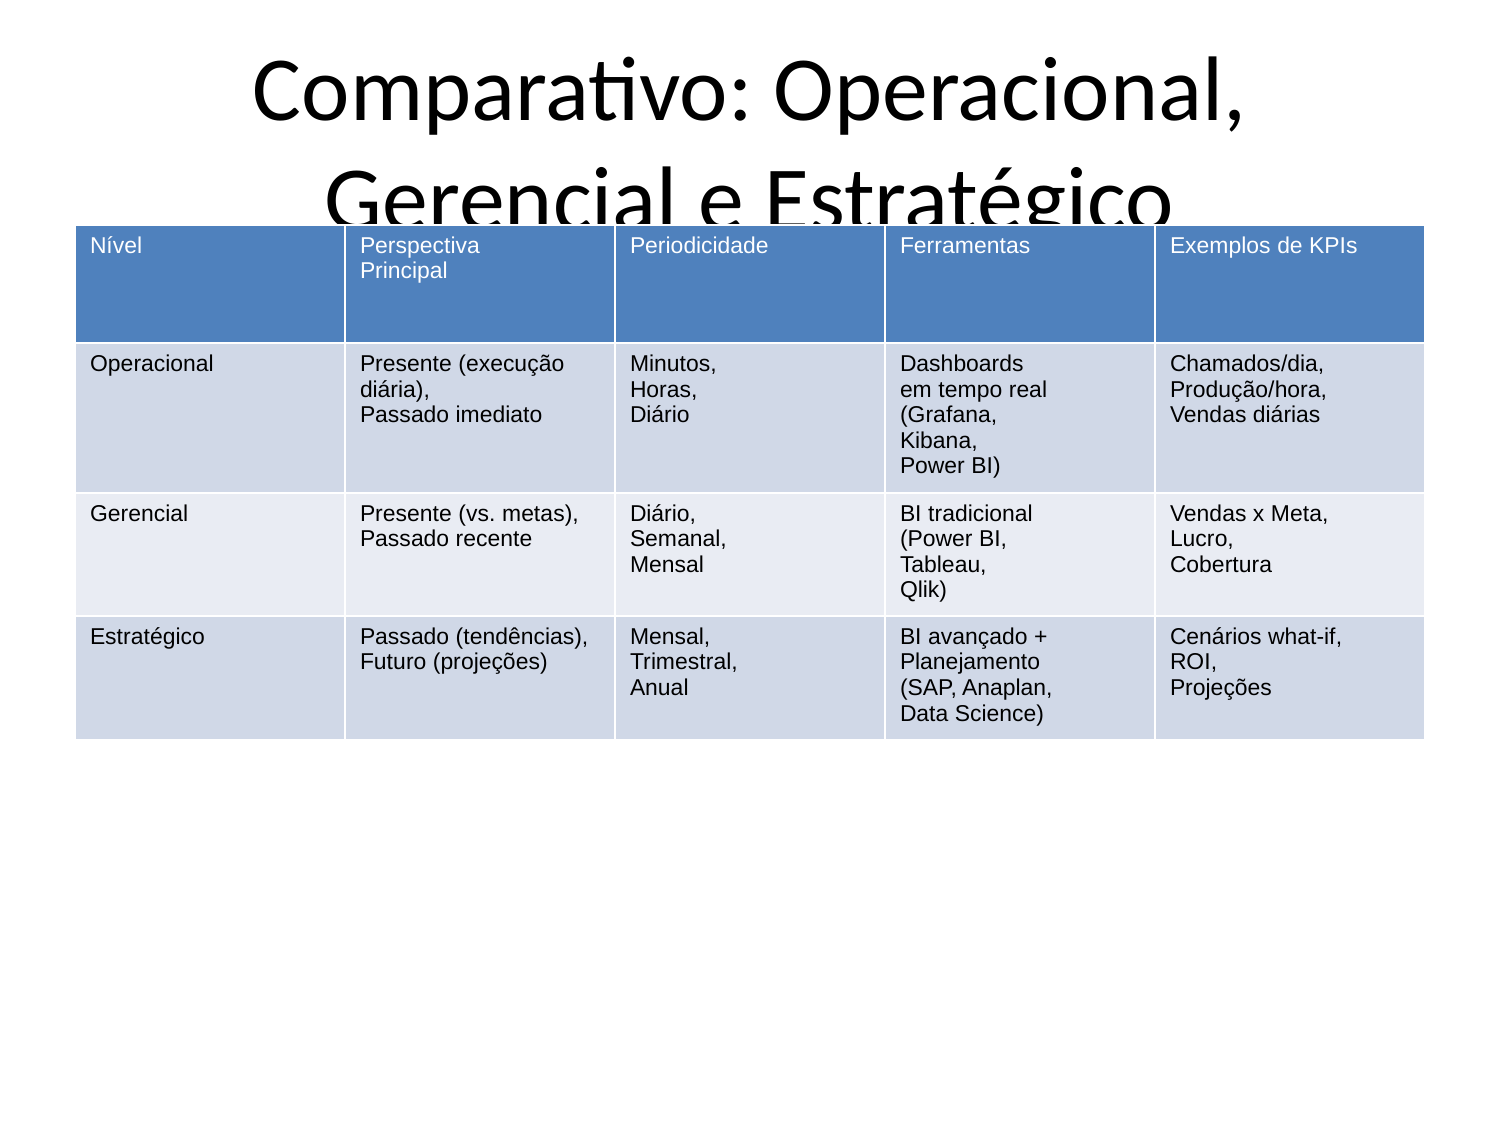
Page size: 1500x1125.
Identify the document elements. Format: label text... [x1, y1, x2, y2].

table_cell Dashboards em tempo real (Grafana, Kibana, Power BI) [886, 344, 1154, 492]
table_cell Operacional [76, 344, 344, 492]
table_header Periodicidade [616, 226, 884, 342]
table_cell Estratégico [76, 617, 344, 739]
table_header Perspectiva Principal [346, 226, 614, 342]
table_cell Chamados/dia, Produção/hora, Vendas diárias [1156, 344, 1424, 492]
table_cell Minutos, Horas, Diário [616, 344, 884, 492]
table_cell Presente (execução diária), Passado imediato [346, 344, 614, 492]
table_cell BI tradicional (Power BI, Tableau, Qlik) [886, 494, 1154, 615]
table_cell Gerencial [76, 494, 344, 615]
table_cell Presente (vs. metas), Passado recente [346, 494, 614, 615]
table_header Nível [76, 226, 344, 342]
table_cell Vendas x Meta, Lucro, Cobertura [1156, 494, 1424, 615]
table_cell Diário, Semanal, Mensal [616, 494, 884, 615]
table_header Ferramentas [886, 226, 1154, 342]
table_cell BI avançado + Planejamento (SAP, Anaplan, Data Science) [886, 617, 1154, 739]
table_cell Mensal, Trimestral, Anual [616, 617, 884, 739]
title Comparativo: Operacional, Gerencial e Estratégico [75, 45, 1425, 224]
table_cell Cenários what-if, ROI, Projeções [1156, 617, 1424, 739]
table_cell Passado (tendências), Futuro (projeções) [346, 617, 614, 739]
table_header Exemplos de KPIs [1156, 226, 1424, 342]
